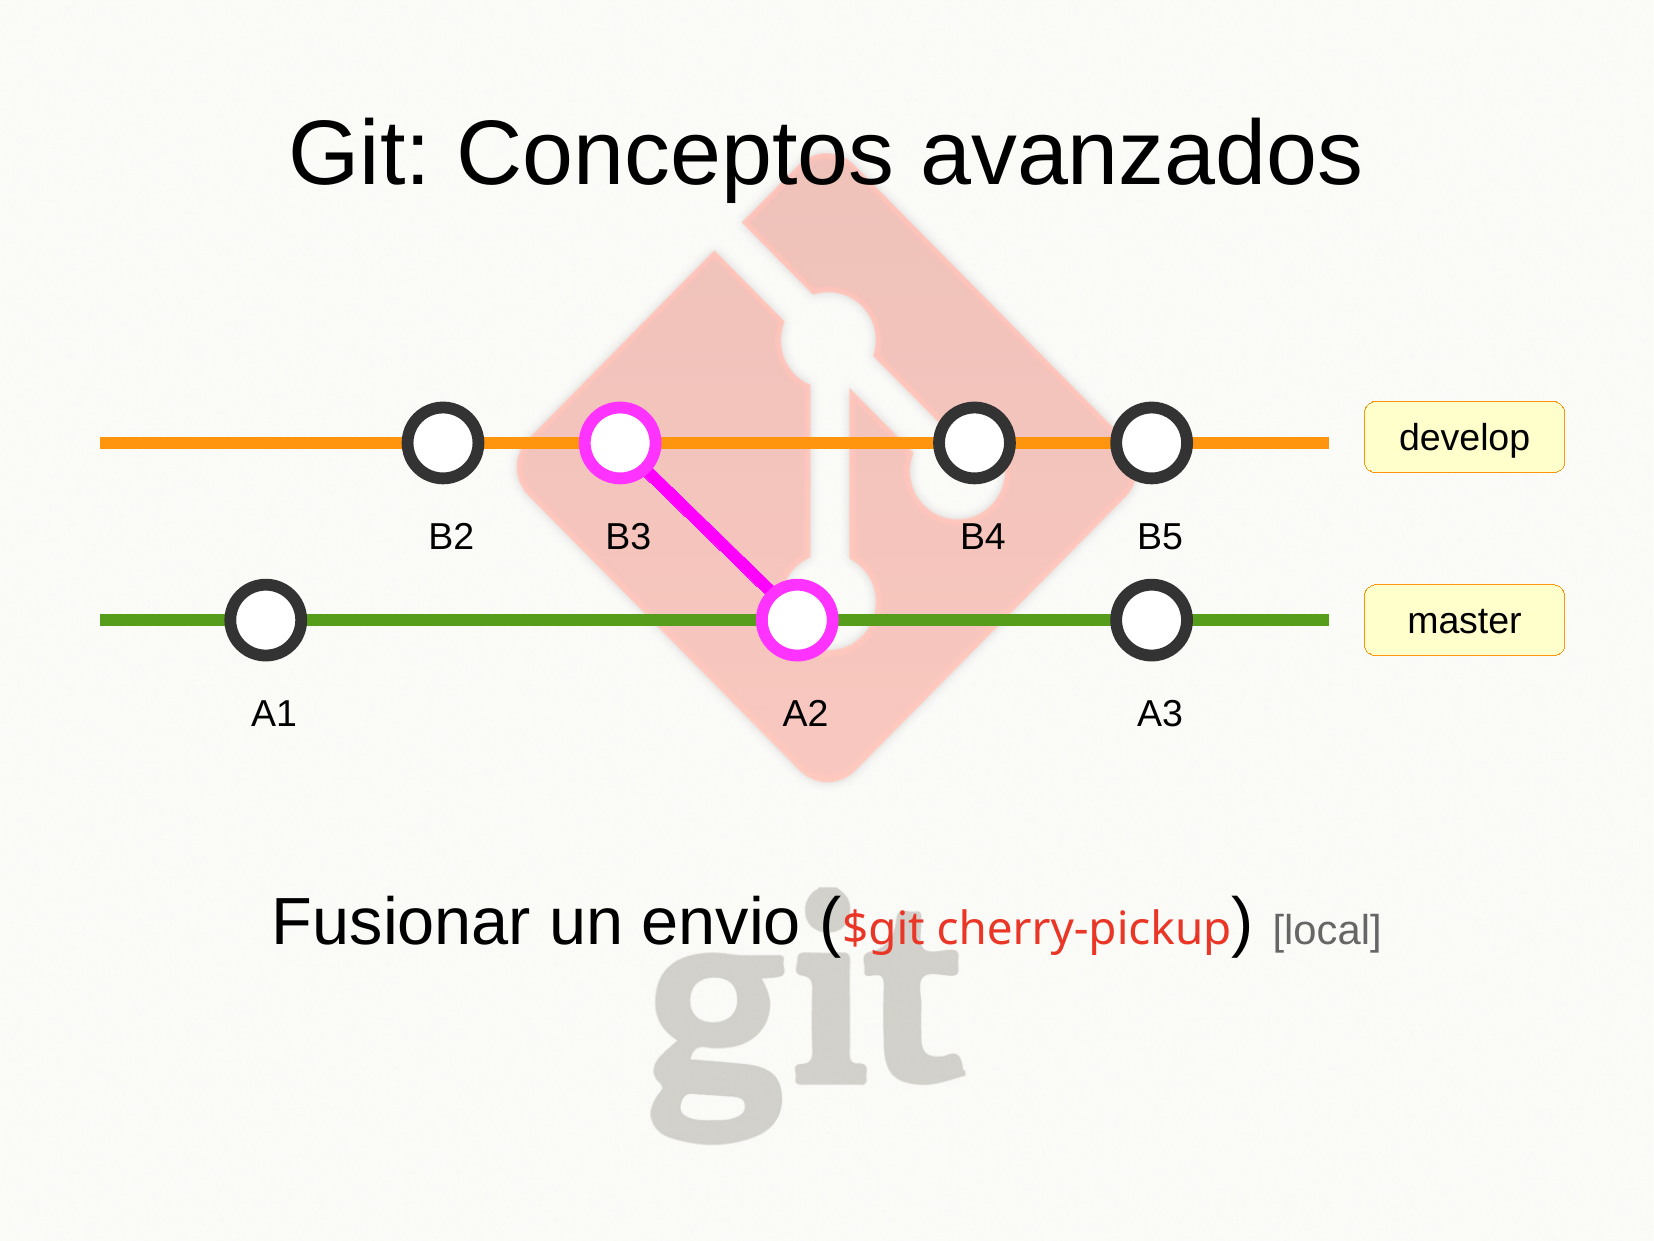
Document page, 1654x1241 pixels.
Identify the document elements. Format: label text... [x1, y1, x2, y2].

text_box A1 [236, 685, 312, 742]
text_box A2 [767, 685, 844, 742]
text_box [100, 407, 1329, 561]
picture [0, 0, 1654, 1241]
text_box [100, 584, 1329, 656]
text_box B3 [590, 507, 667, 565]
text_box develop [1364, 401, 1565, 473]
text_box A3 [1122, 685, 1198, 742]
subtitle Fusionar un envio ($git cherry-pickup) [local] [82, 561, 1571, 1241]
title Git: Conceptos avanzados [82, 49, 1571, 257]
text_box B4 [945, 507, 1021, 565]
text_box B2 [413, 507, 489, 565]
text_box B5 [1122, 507, 1198, 565]
text_box master [1364, 584, 1565, 656]
